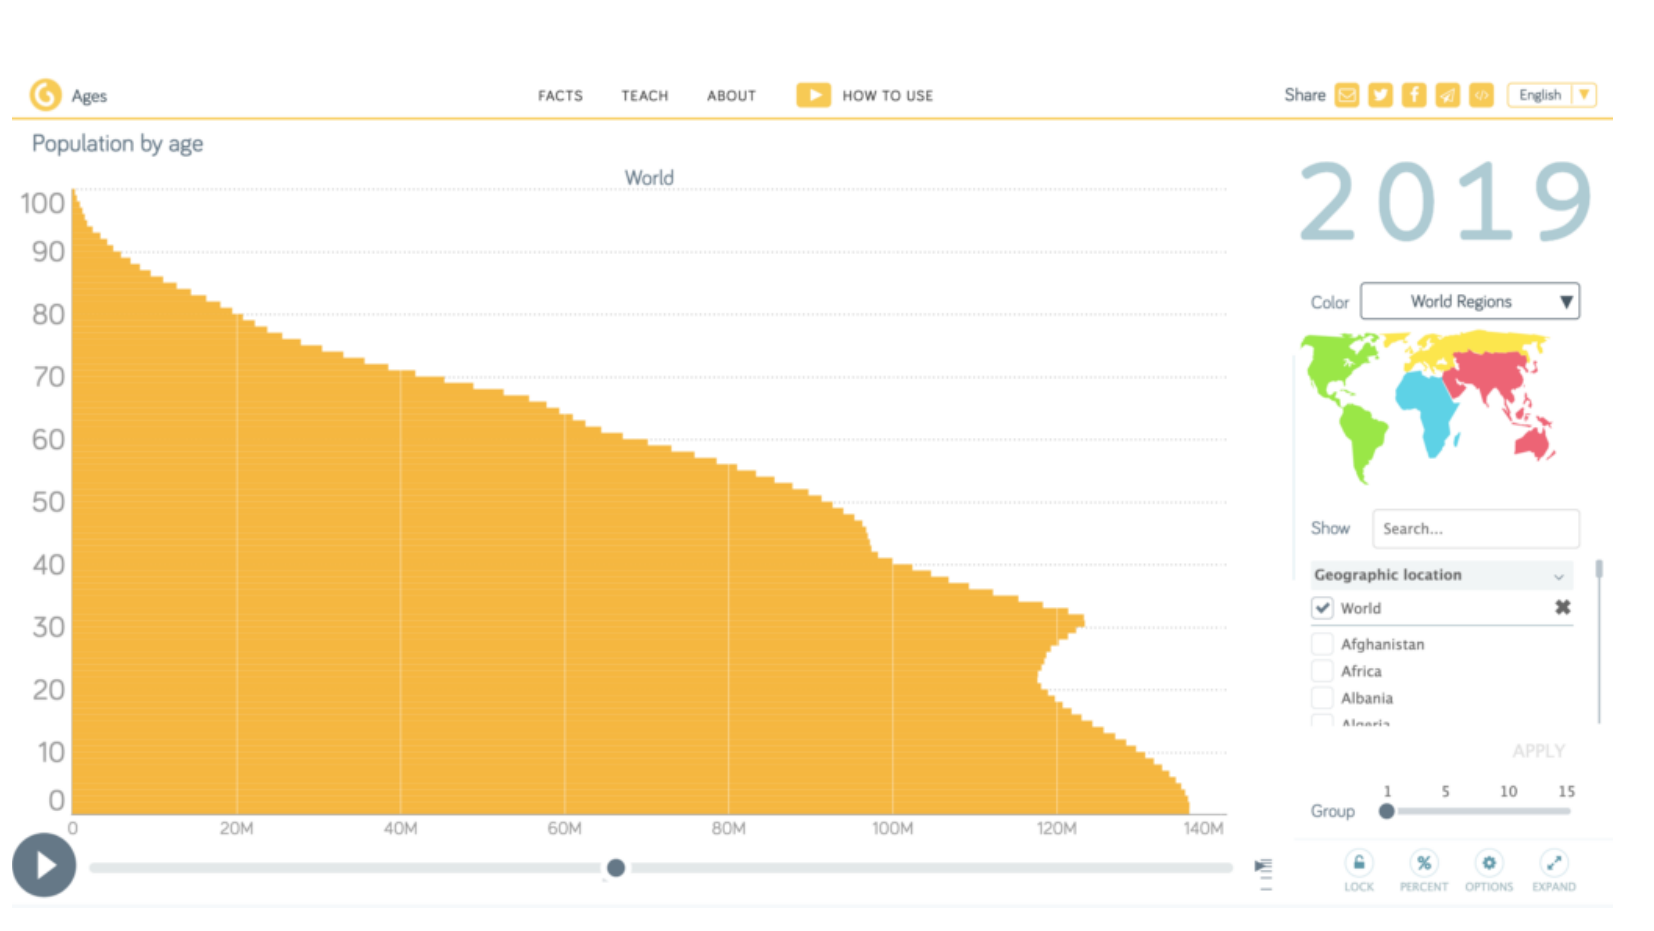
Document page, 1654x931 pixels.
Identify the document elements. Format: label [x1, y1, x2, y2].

picture [12, 74, 1613, 908]
